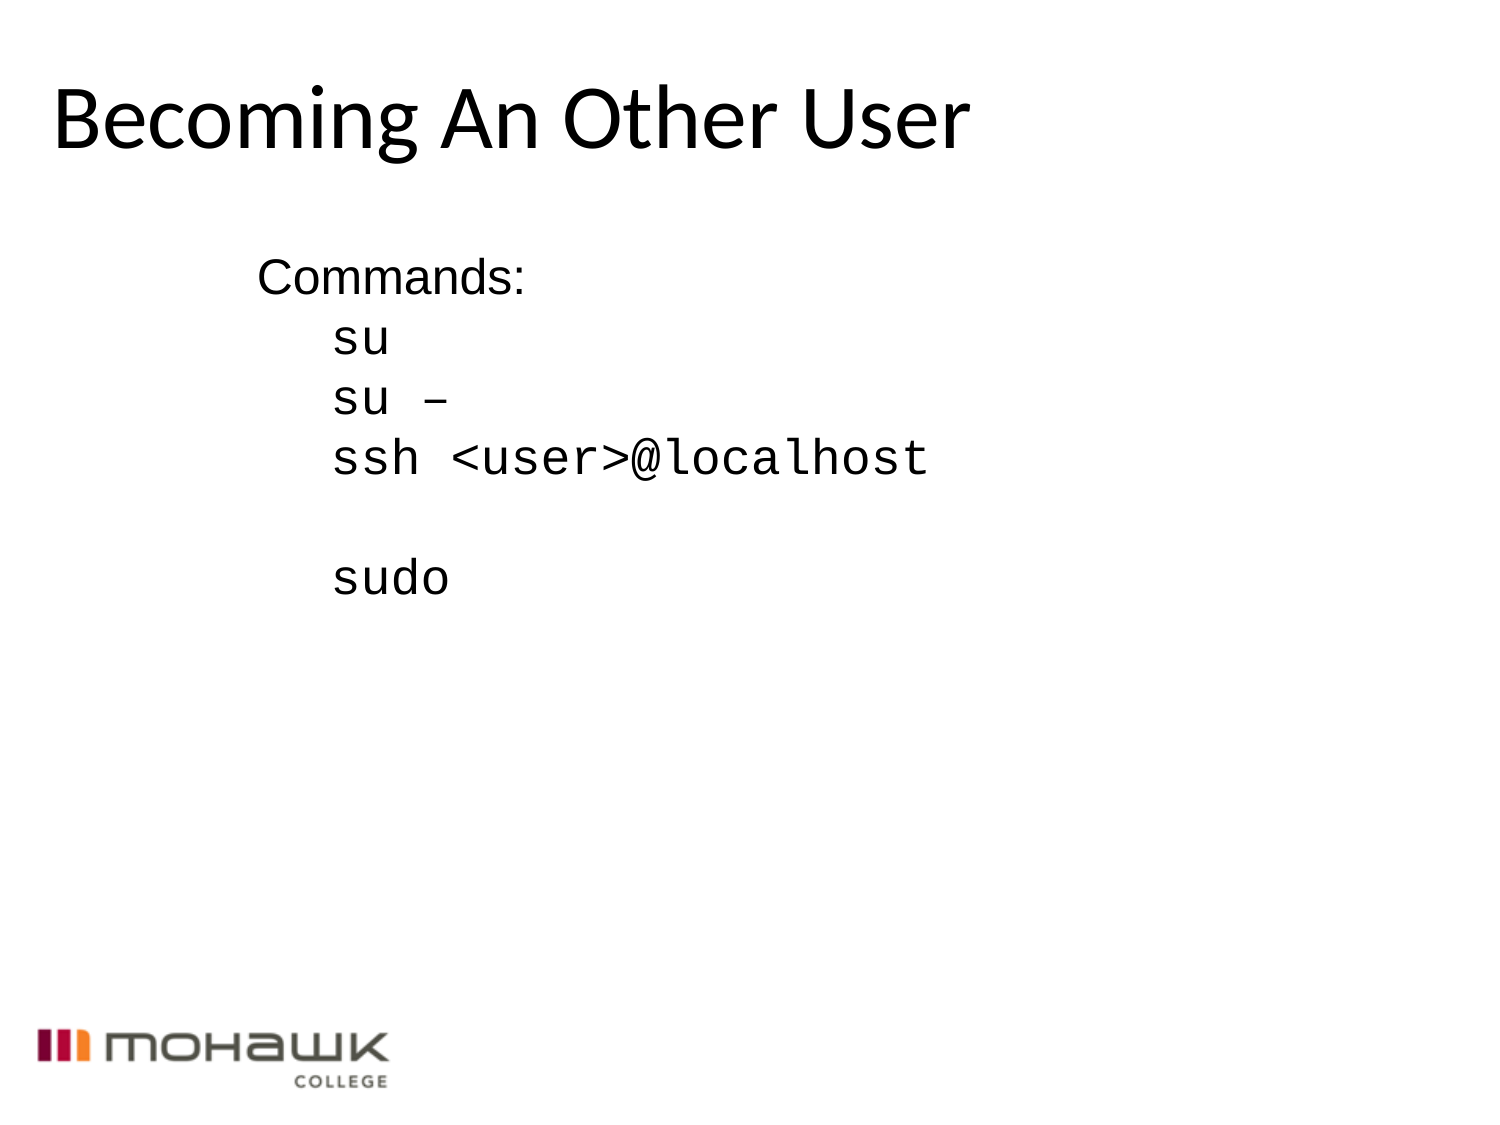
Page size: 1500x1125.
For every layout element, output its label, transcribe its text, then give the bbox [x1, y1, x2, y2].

text_box Commands: su su – ssh <user>@localhost sudo [242, 237, 946, 673]
picture [5, 1000, 422, 1118]
title Becoming An Other User [37, 50, 1388, 213]
